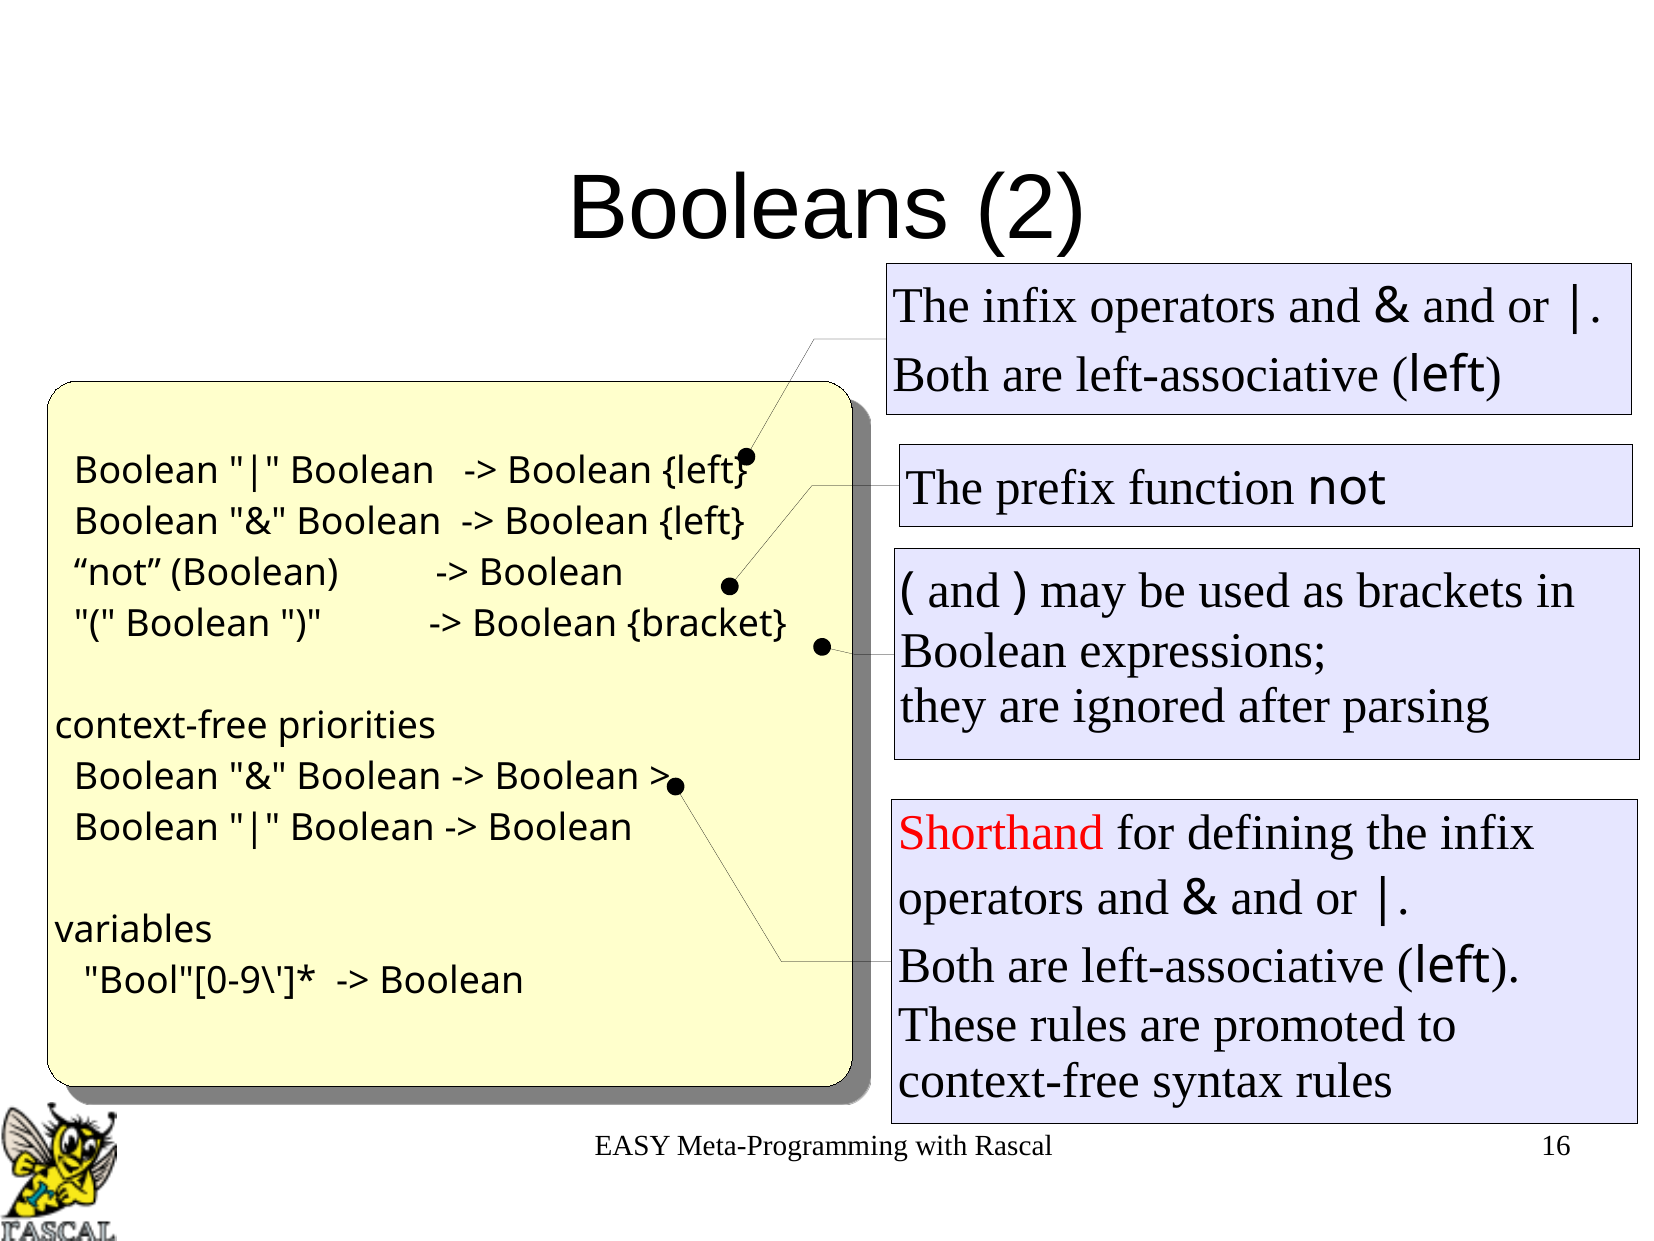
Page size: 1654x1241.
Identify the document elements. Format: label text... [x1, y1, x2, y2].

text_box Shorthand for defining the infix operators and & and or |. Both are left-associative (left). These rules are promoted to context-free syntax rules [891, 799, 1638, 1124]
text_box ( and ) may be used as brackets in Boolean expressions; they are ignored after parsing [924, 548, 1640, 760]
title Booleans (2) [121, 102, 1534, 311]
text_box Boolean "|" Boolean -> Boolean {left} Boolean "&" Boolean -> Boolean {left} “not” (Boolean) -> Boolean "(" Boolean ")" -> Boolean {bracket} context-free priorities Boolean "&" Boolean -> Boolean > Boolean "|" Boolean -> Boolean variables "Bool"[0-9\']* -> Boolean [20, 334, 924, 1029]
text_box The infix operators and & and or |. Both are left-associative (left) [886, 263, 1632, 415]
picture [0, 1102, 117, 1241]
text_box [47, 1029, 853, 1087]
text_box The prefix function not [924, 444, 1633, 527]
